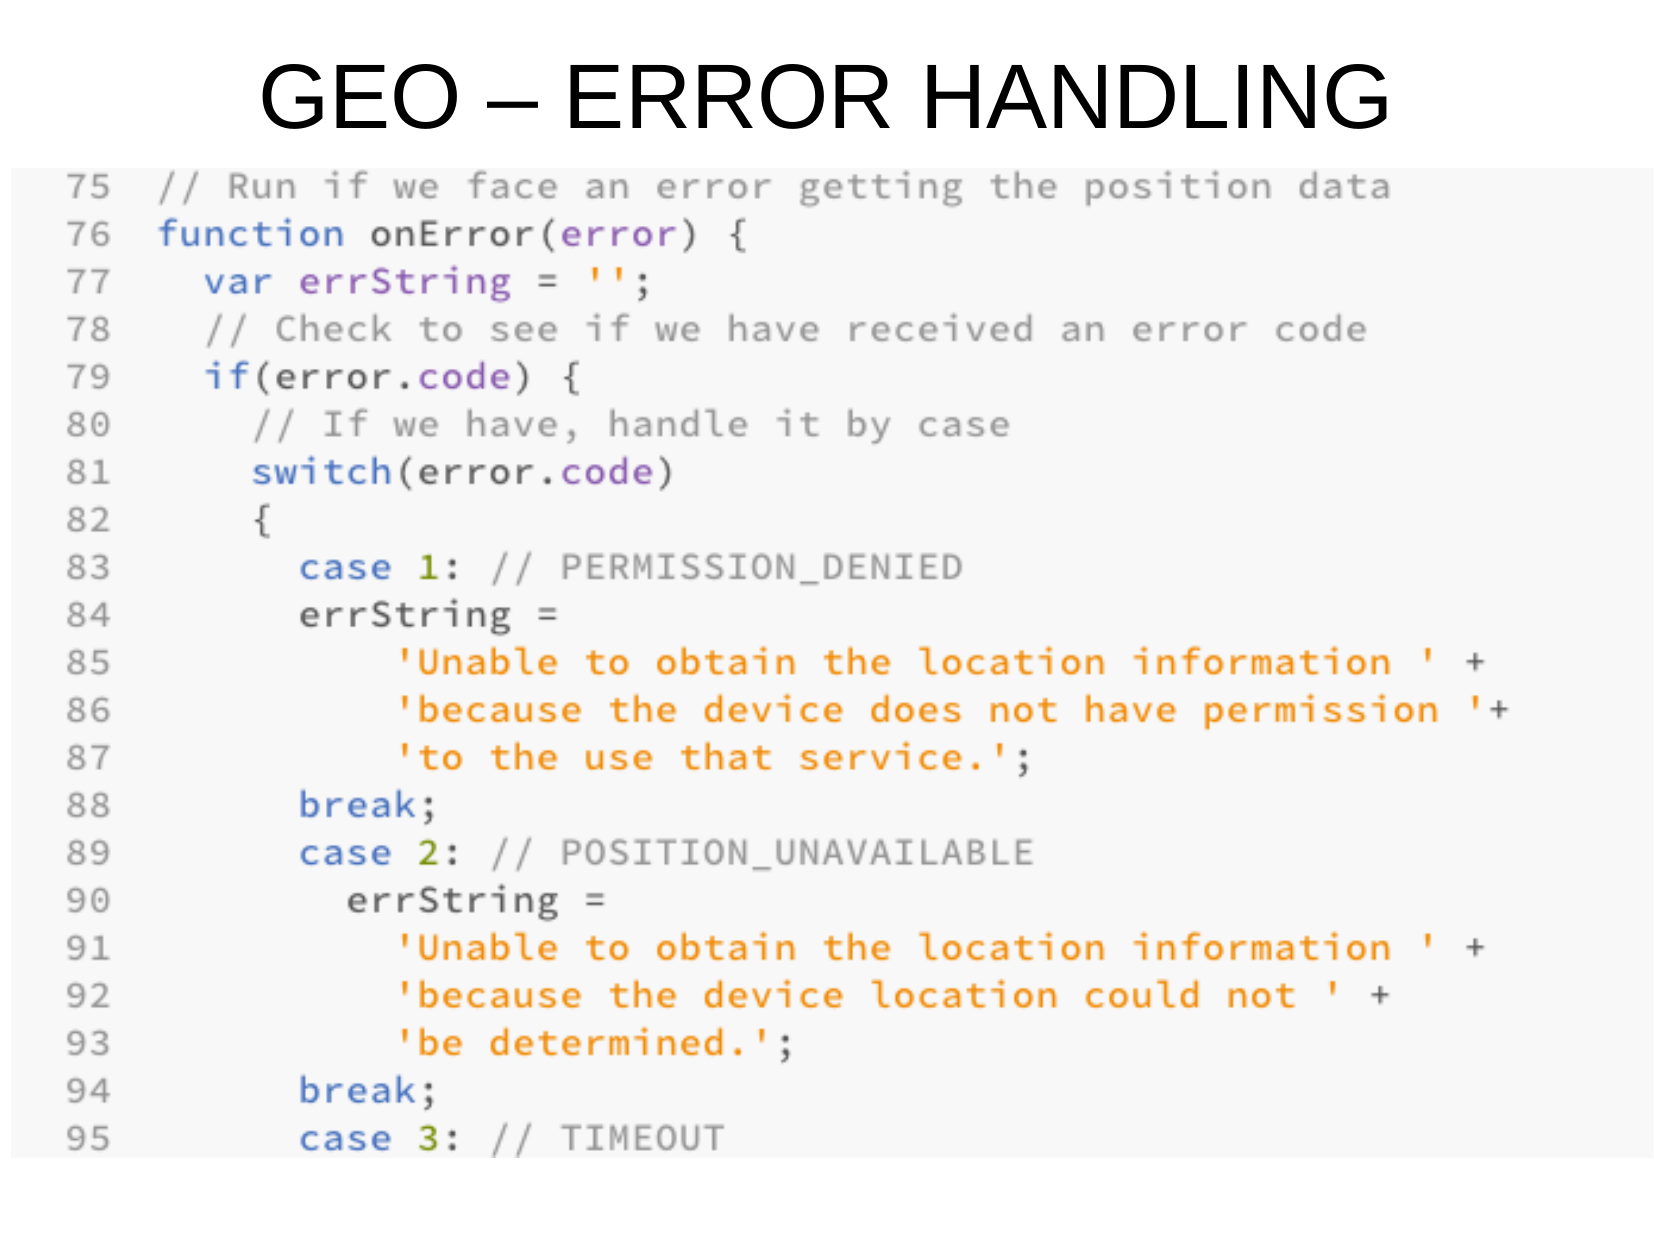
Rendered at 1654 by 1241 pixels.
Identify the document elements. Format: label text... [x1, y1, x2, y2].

title GEO – ERROR HANDLING [82, 0, 1571, 168]
picture [11, 168, 1654, 1158]
